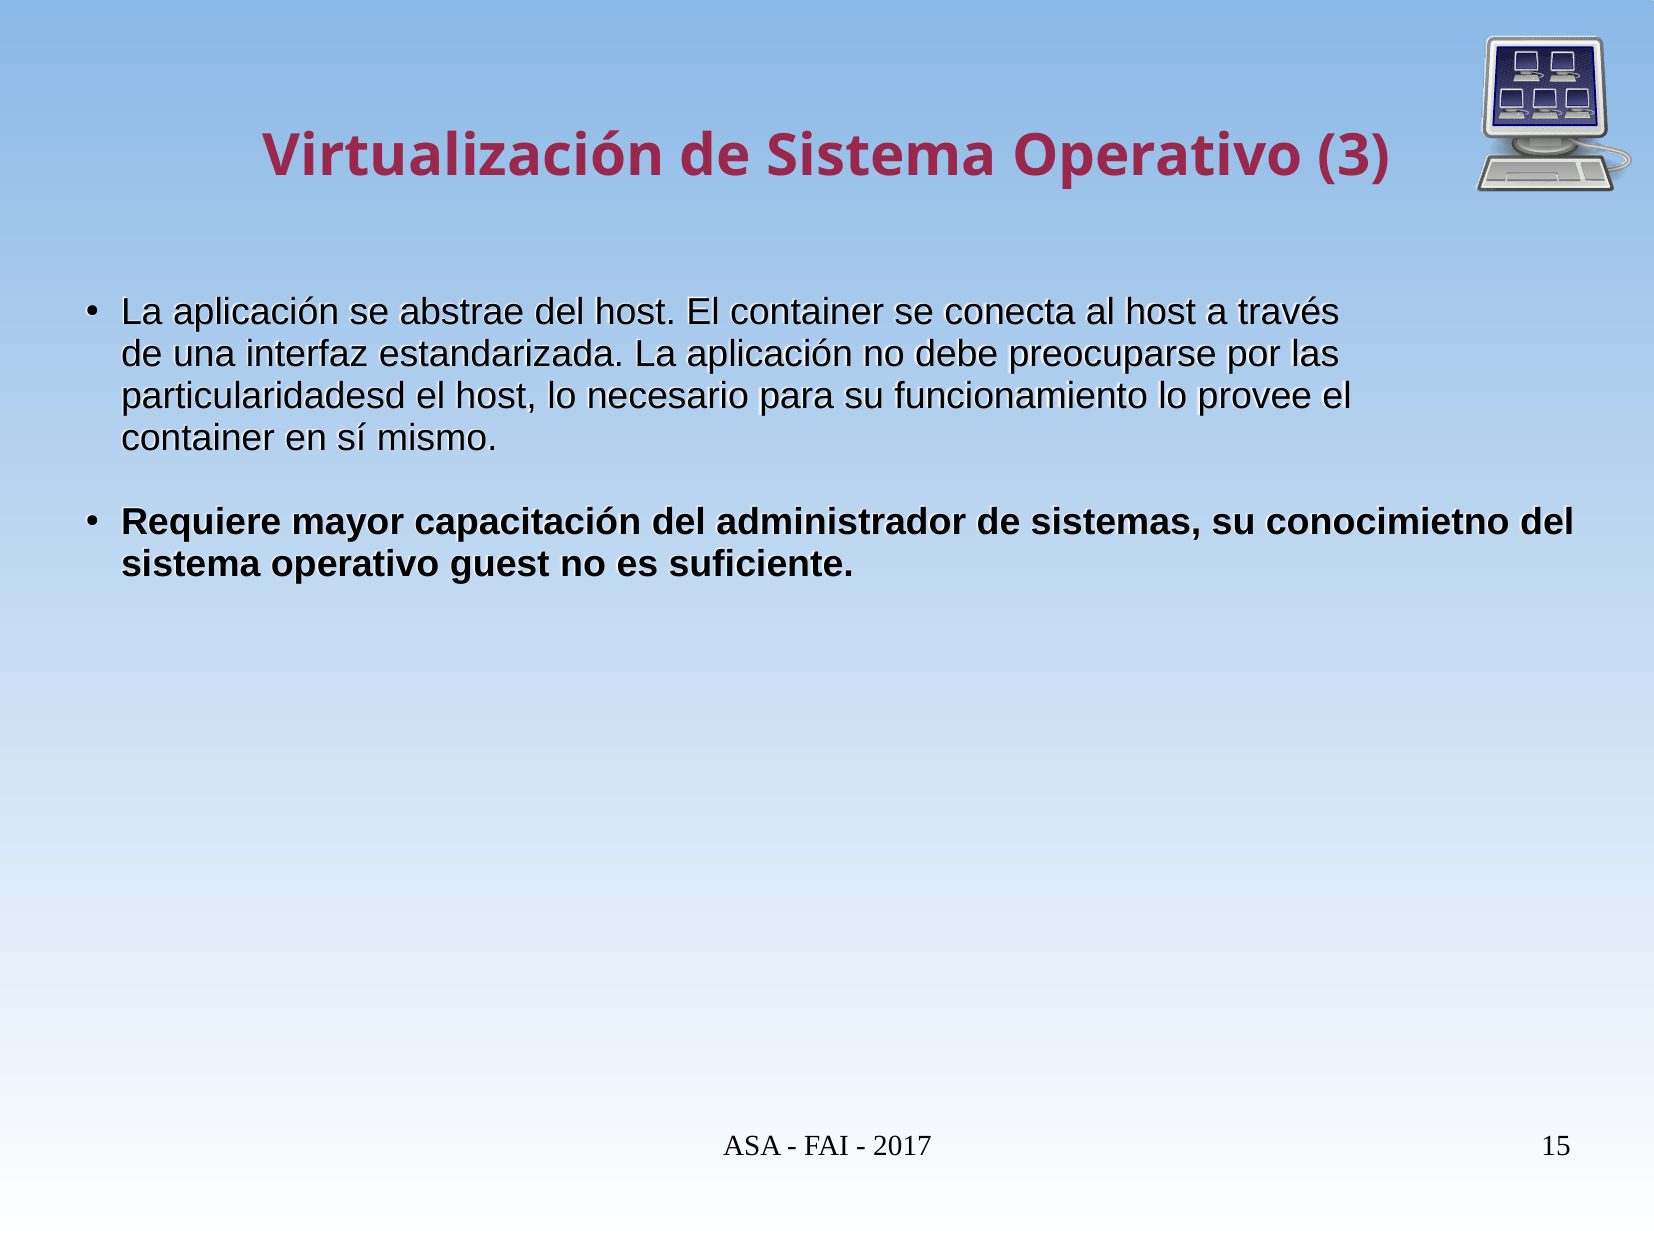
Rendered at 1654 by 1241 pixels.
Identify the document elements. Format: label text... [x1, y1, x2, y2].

title Virtualización de Sistema Operativo (3) [82, 49, 1571, 257]
picture [1473, 33, 1636, 196]
text_box La aplicación se abstrae del host. El container se conecta al host a través de una interfaz estandarizada. La aplicación no debe preocuparse por las particularidadesd el host, lo necesario para su funcionamiento lo provee el container en sí mismo. Requiere mayor capacitación del administrador de sistemas, su conocimietno del sistema operativo guest no es suficiente. [70, 283, 1601, 589]
